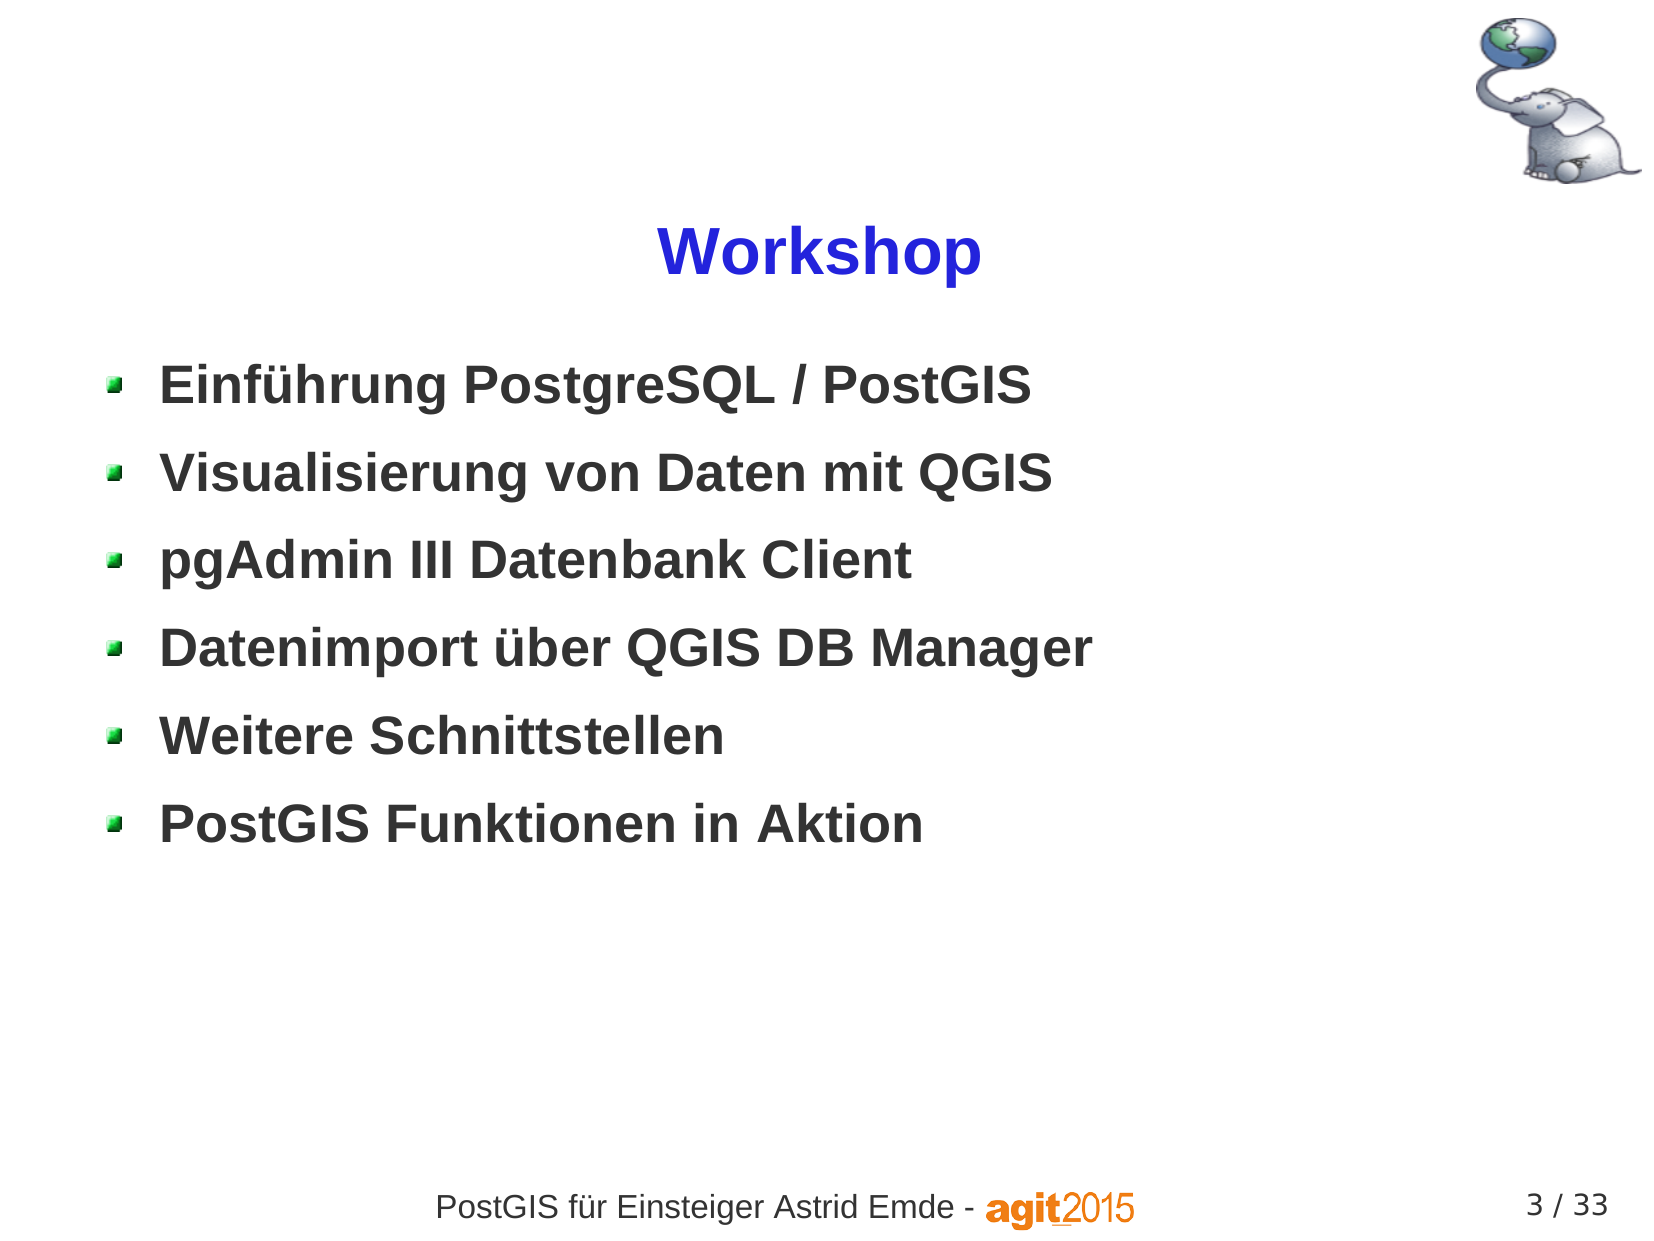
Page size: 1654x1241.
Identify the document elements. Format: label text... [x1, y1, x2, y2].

picture [986, 1192, 1134, 1231]
list Einführung PostgreSQL / PostGIS Visualisierung von Daten mit QGIS pgAdmin III Datenbank Client Datenimport über QGIS DB Manager Weitere Schnittstellen PostGIS Funktionen in Aktion [88, 354, 1577, 1173]
picture [1476, 18, 1642, 184]
title Workshop [76, 177, 1565, 325]
